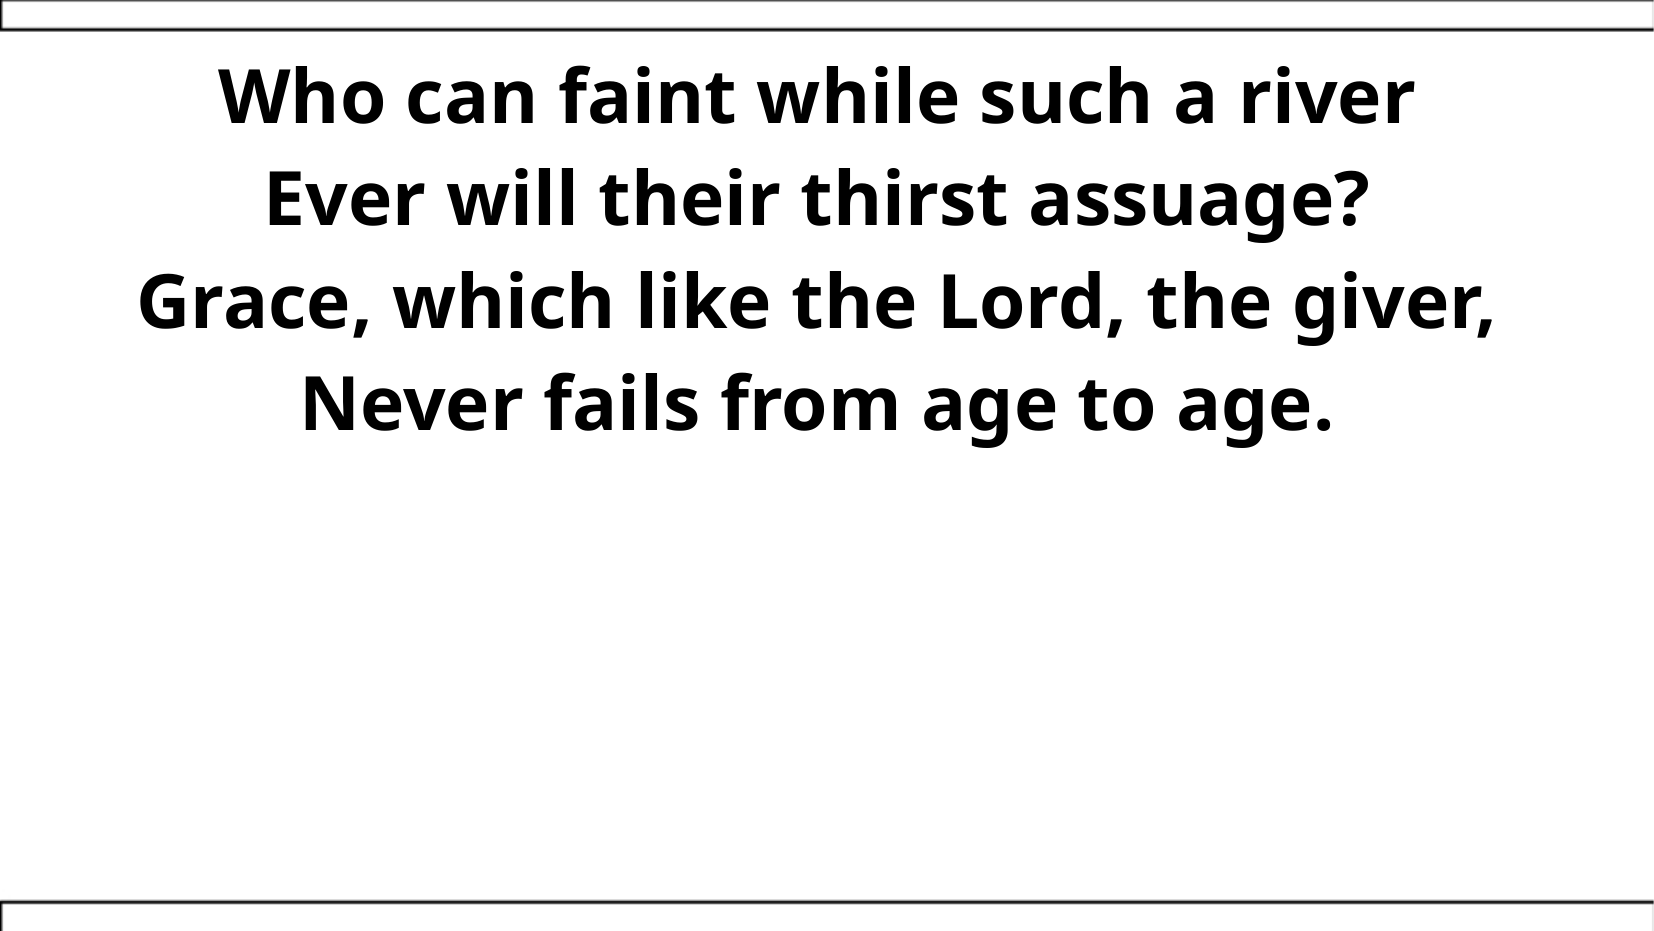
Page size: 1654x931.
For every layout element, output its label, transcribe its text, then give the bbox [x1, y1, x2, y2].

picture [0, 0, 1654, 931]
text_box Who can faint while such a river Ever will their thirst assuage? Grace, which like the Lord, the giver, Never fails from age to age. [75, 35, 1561, 451]
